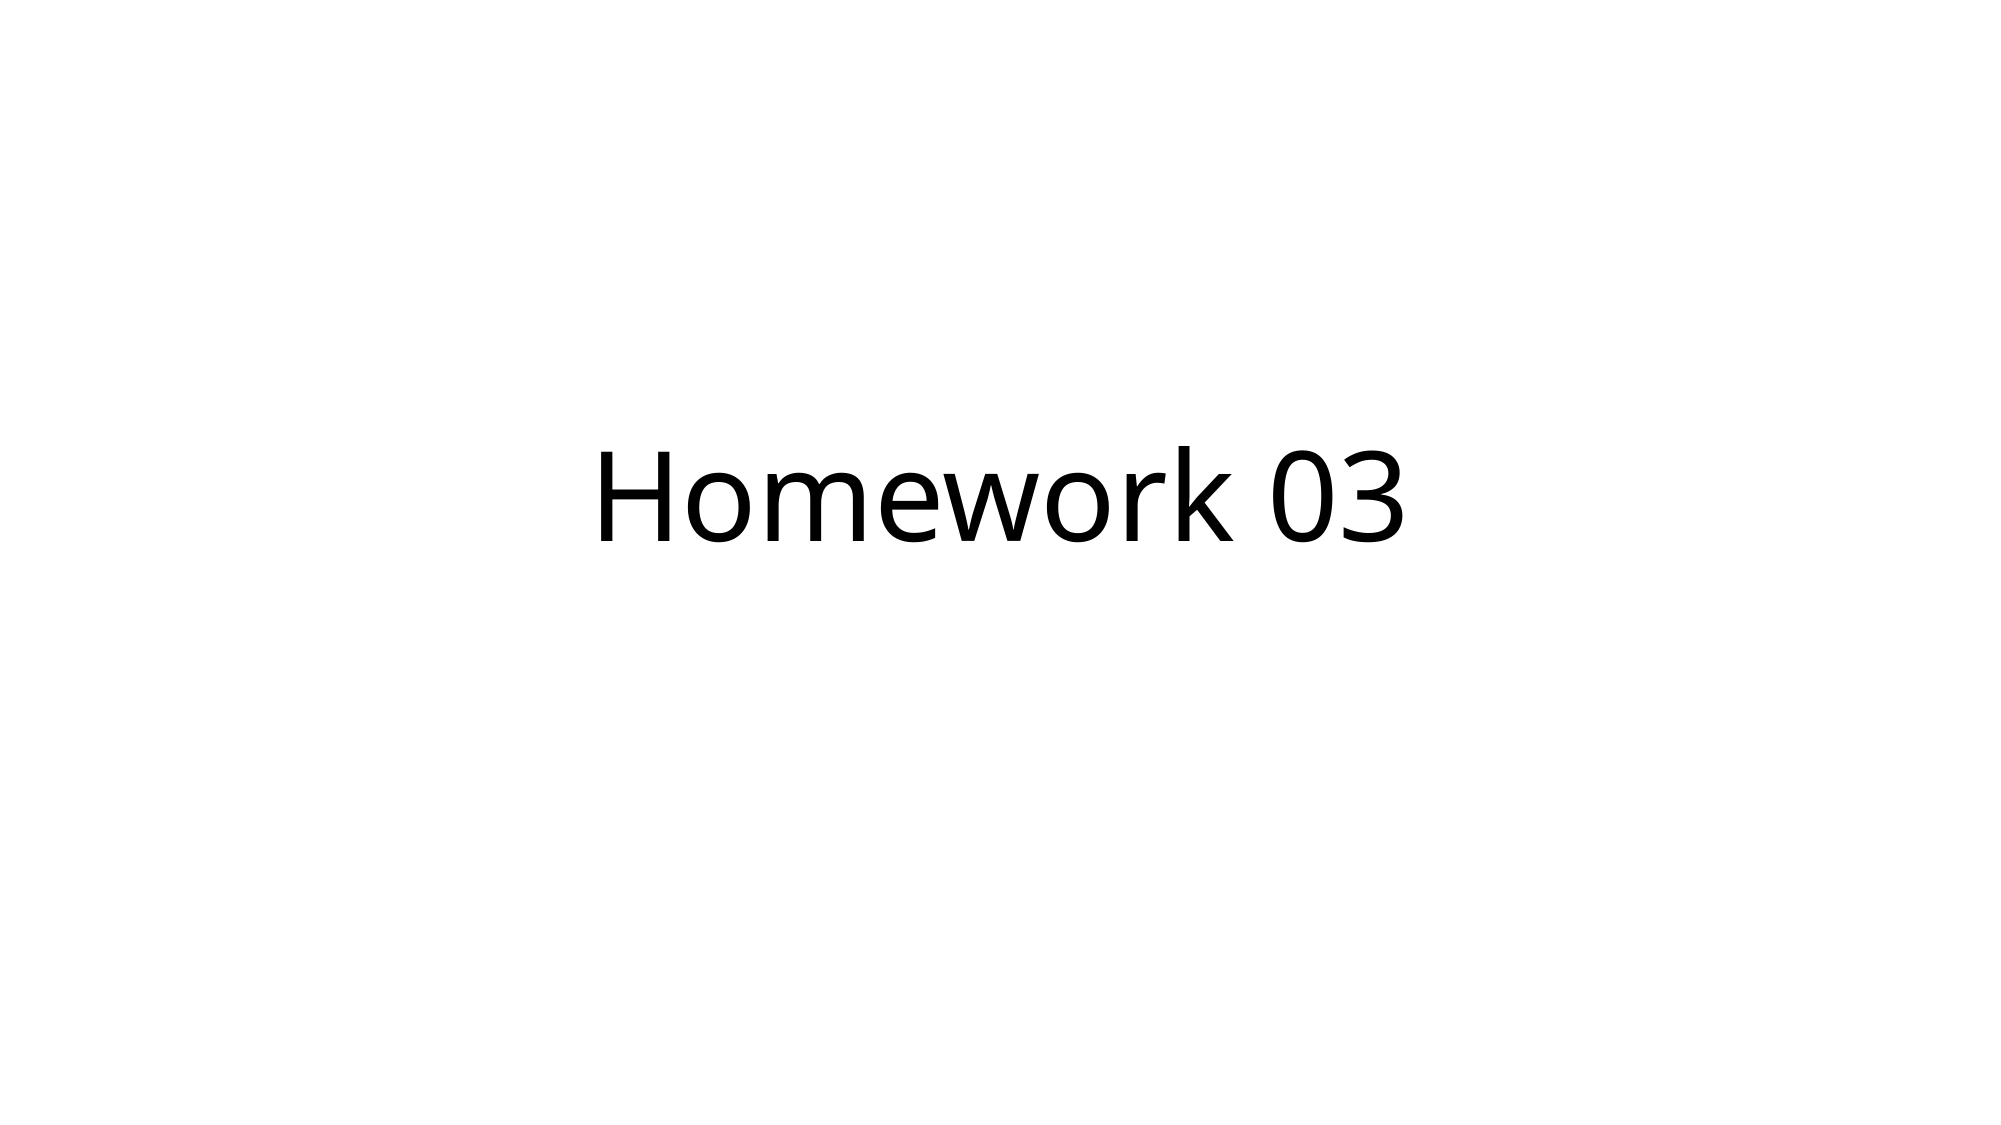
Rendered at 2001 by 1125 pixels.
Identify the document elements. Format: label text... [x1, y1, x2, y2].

title Homework 03 [249, 184, 1750, 576]
